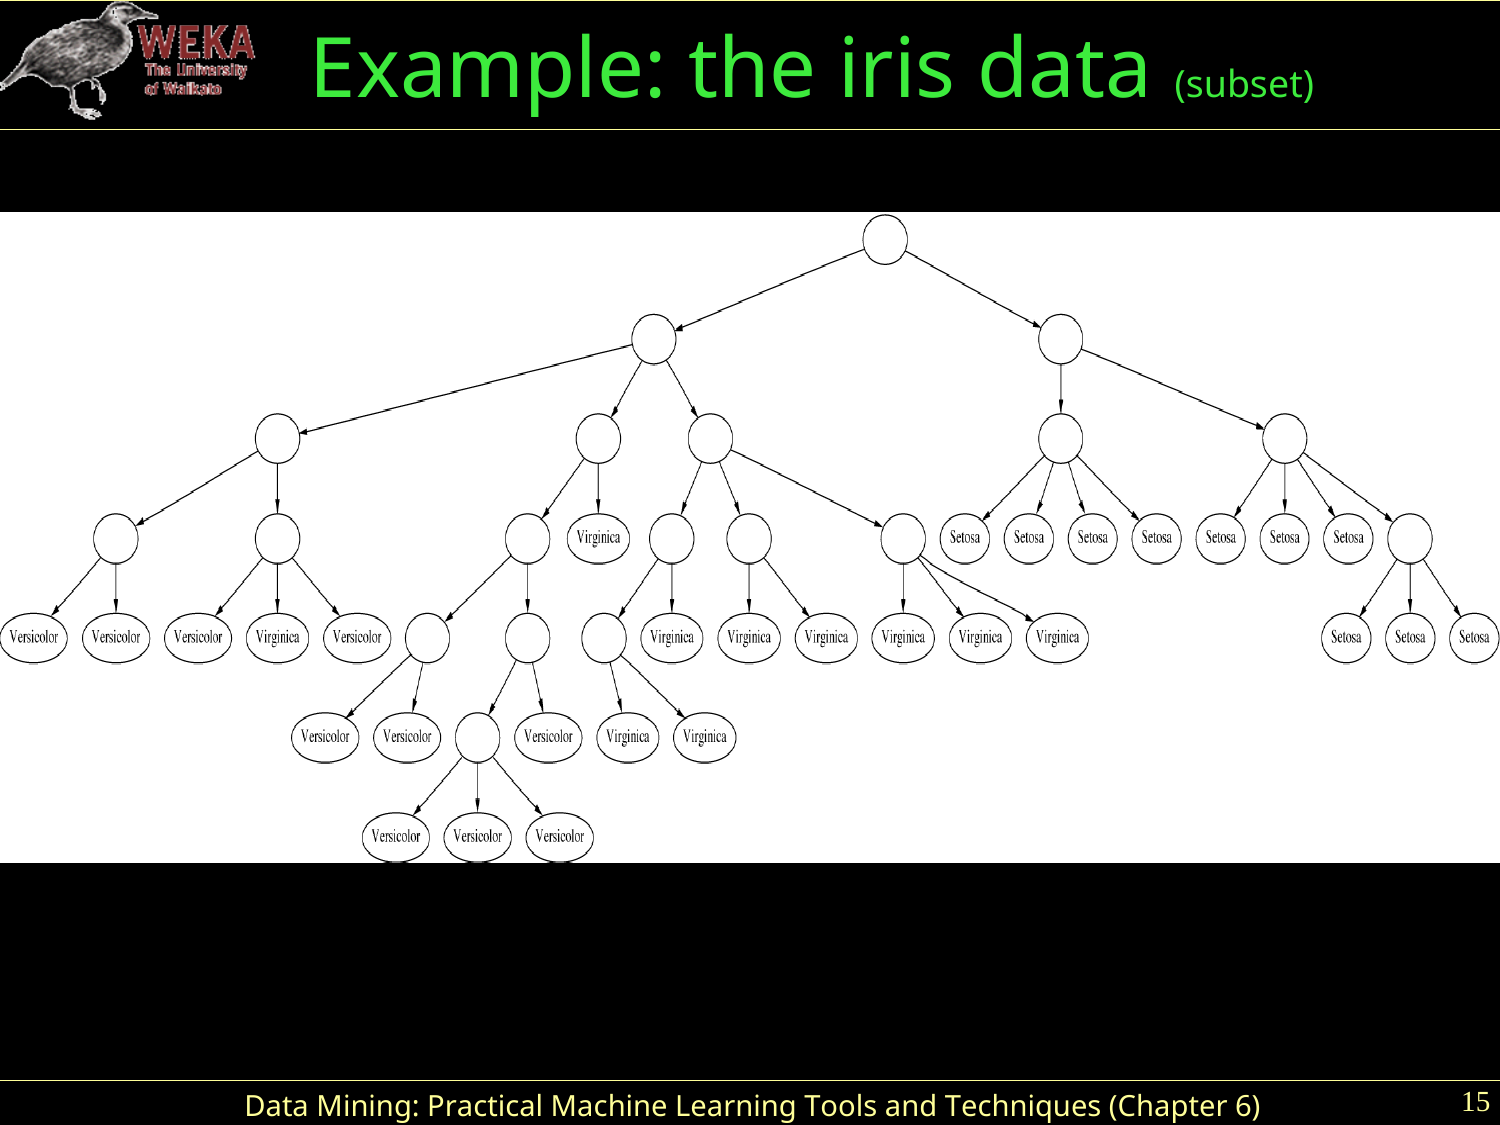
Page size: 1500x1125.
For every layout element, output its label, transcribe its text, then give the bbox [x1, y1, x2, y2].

picture [0, 1, 266, 129]
picture [0, 212, 1500, 863]
title Example: the iris data (subset) [295, 10, 1500, 172]
